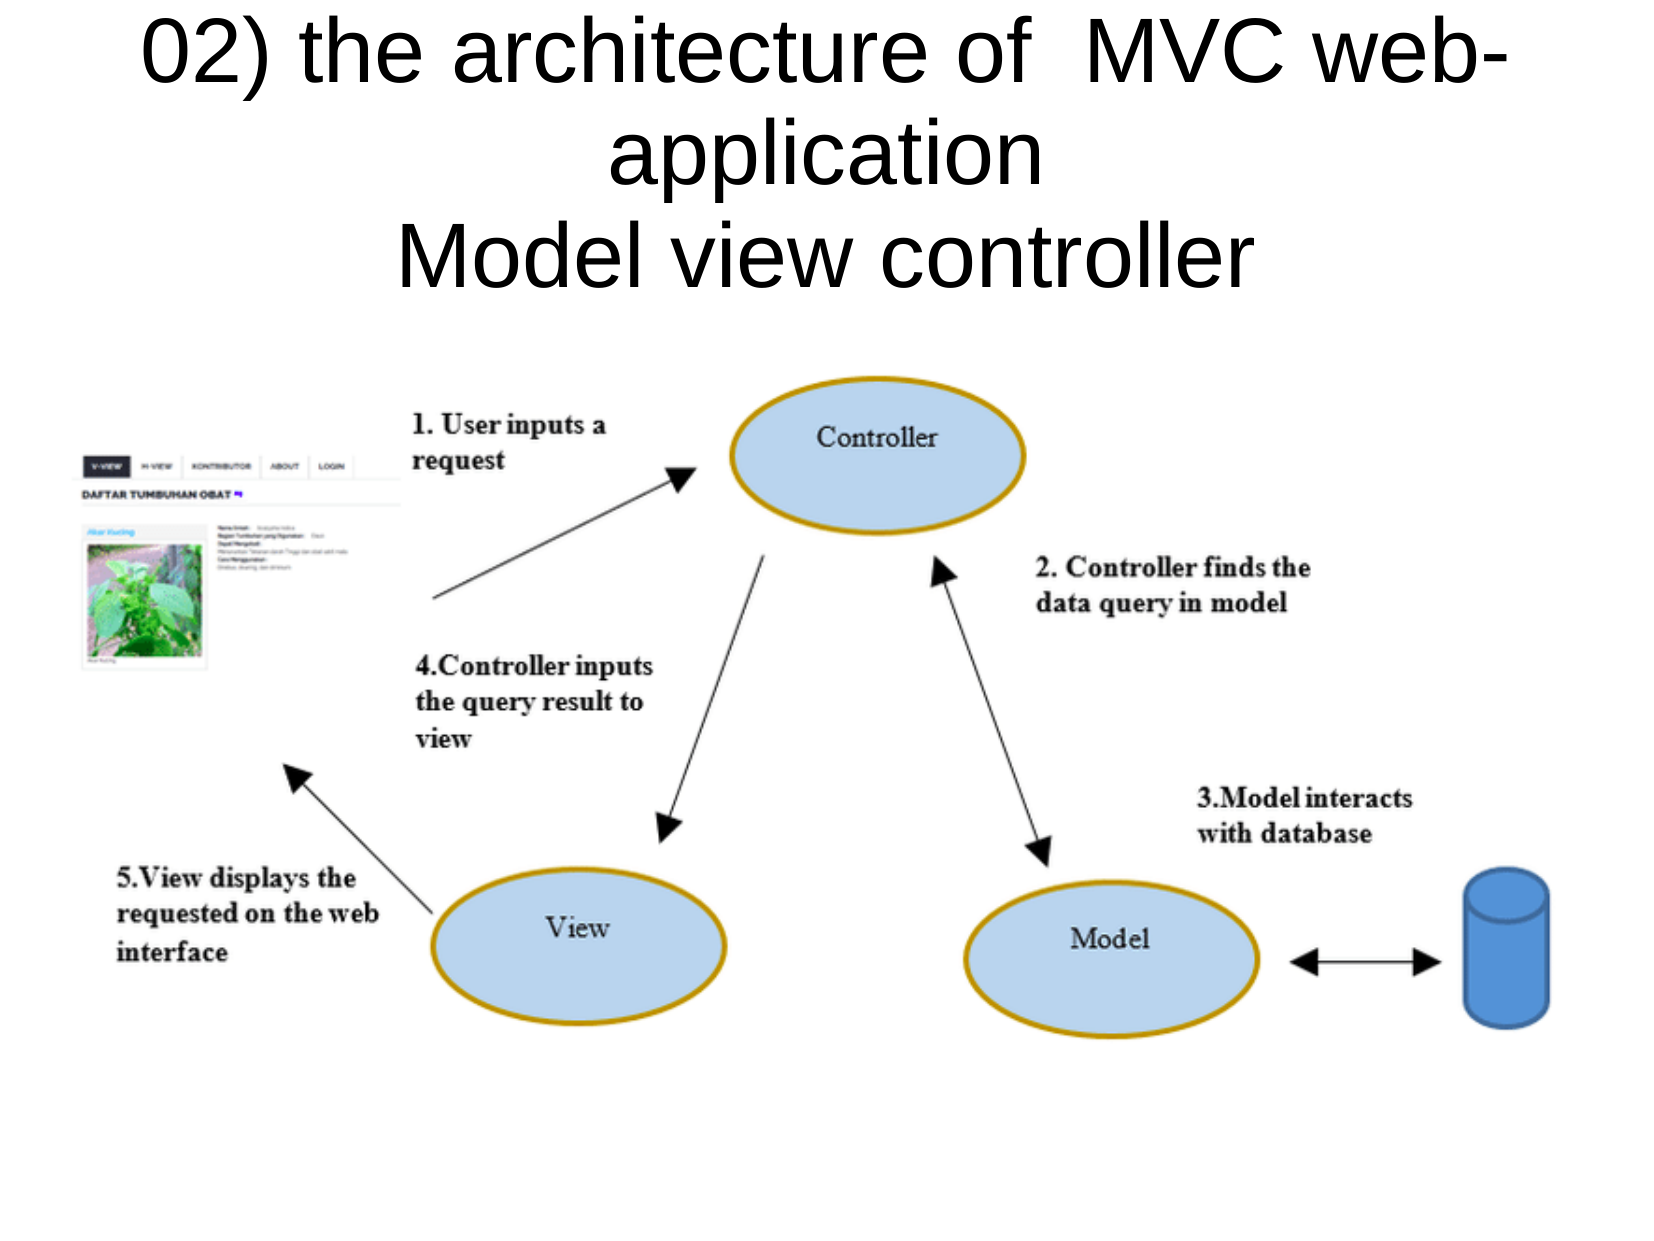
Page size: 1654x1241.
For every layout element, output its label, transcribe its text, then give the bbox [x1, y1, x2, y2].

picture [35, 354, 1623, 1075]
title 02) the architecture of MVC web-application Model view controller [82, 0, 1571, 307]
